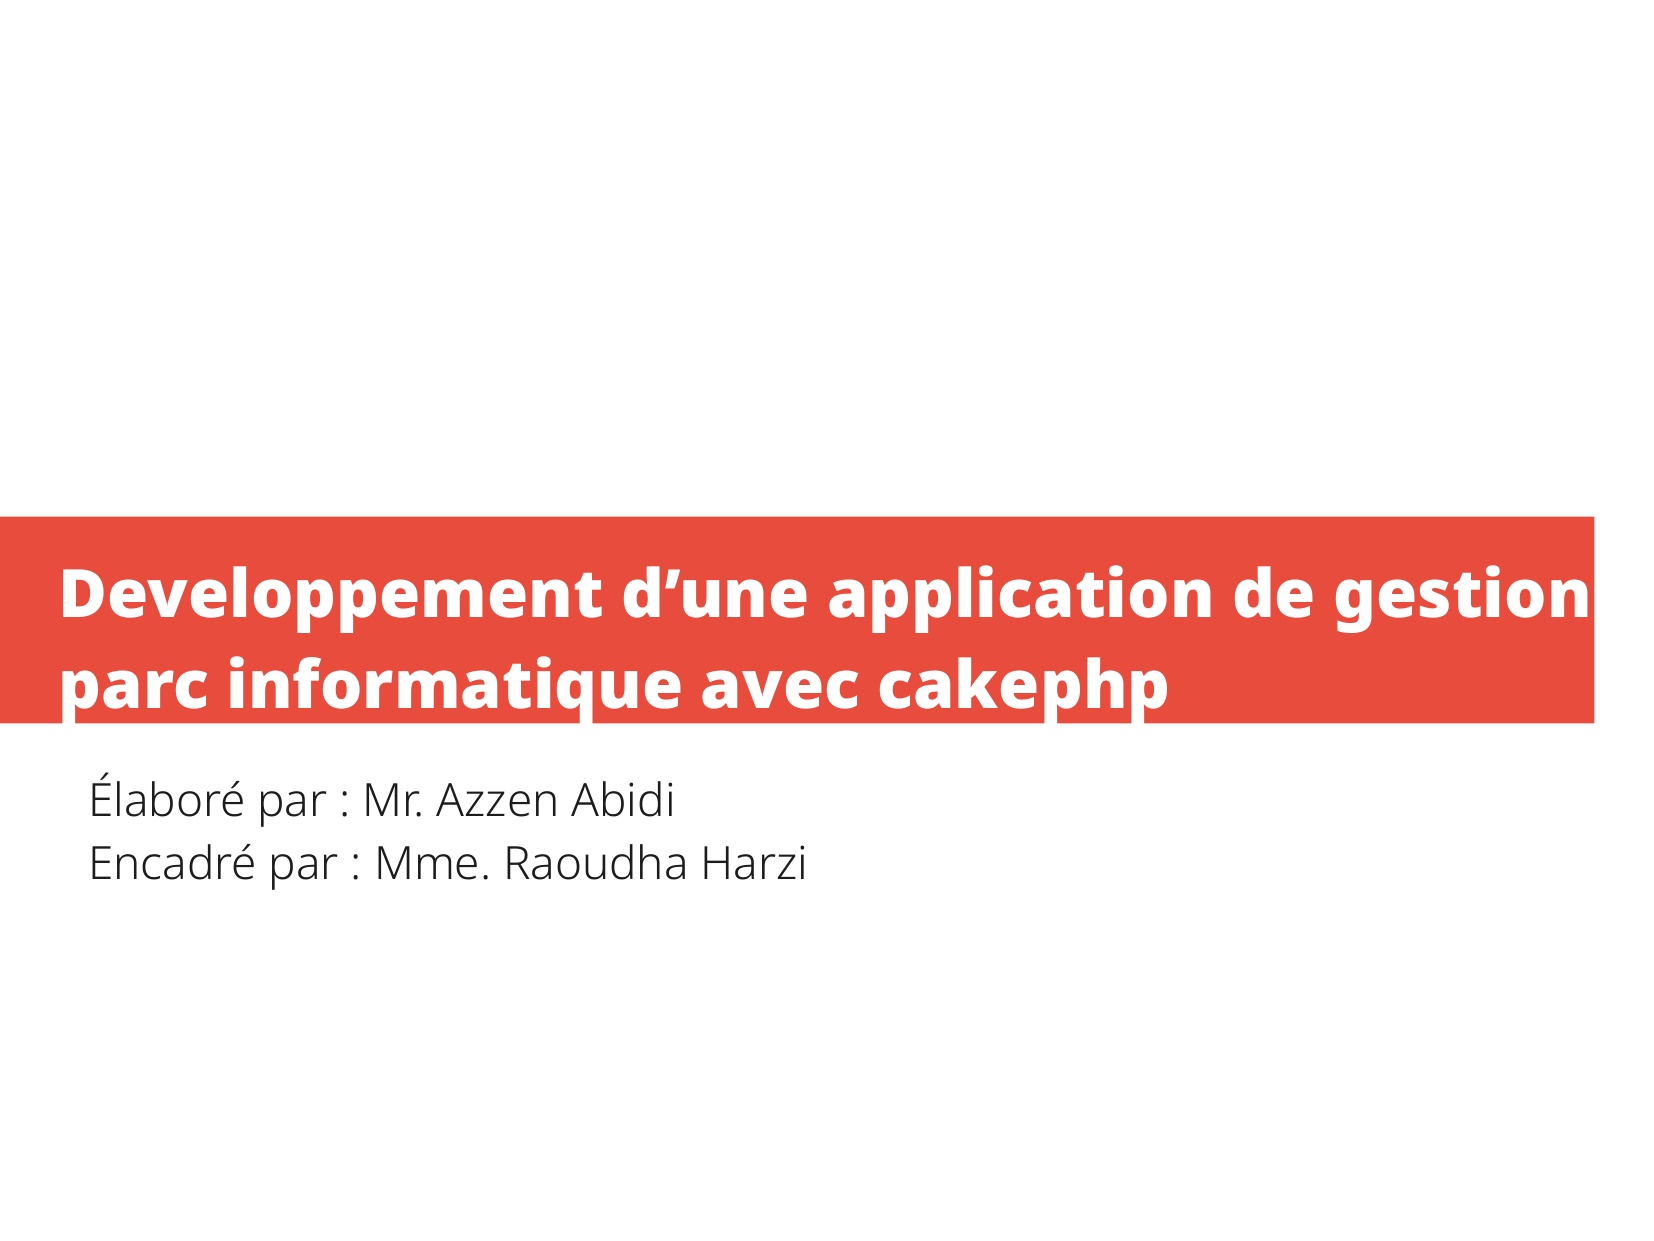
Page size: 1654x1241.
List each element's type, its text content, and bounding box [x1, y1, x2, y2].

subtitle Élaboré par : Mr. Azzen Abidi Encadré par : Mme. Raoudha Harzi [88, 767, 1595, 1182]
title Developpement d’une application de gestion parc informatique avec cakephp [59, 546, 1595, 694]
